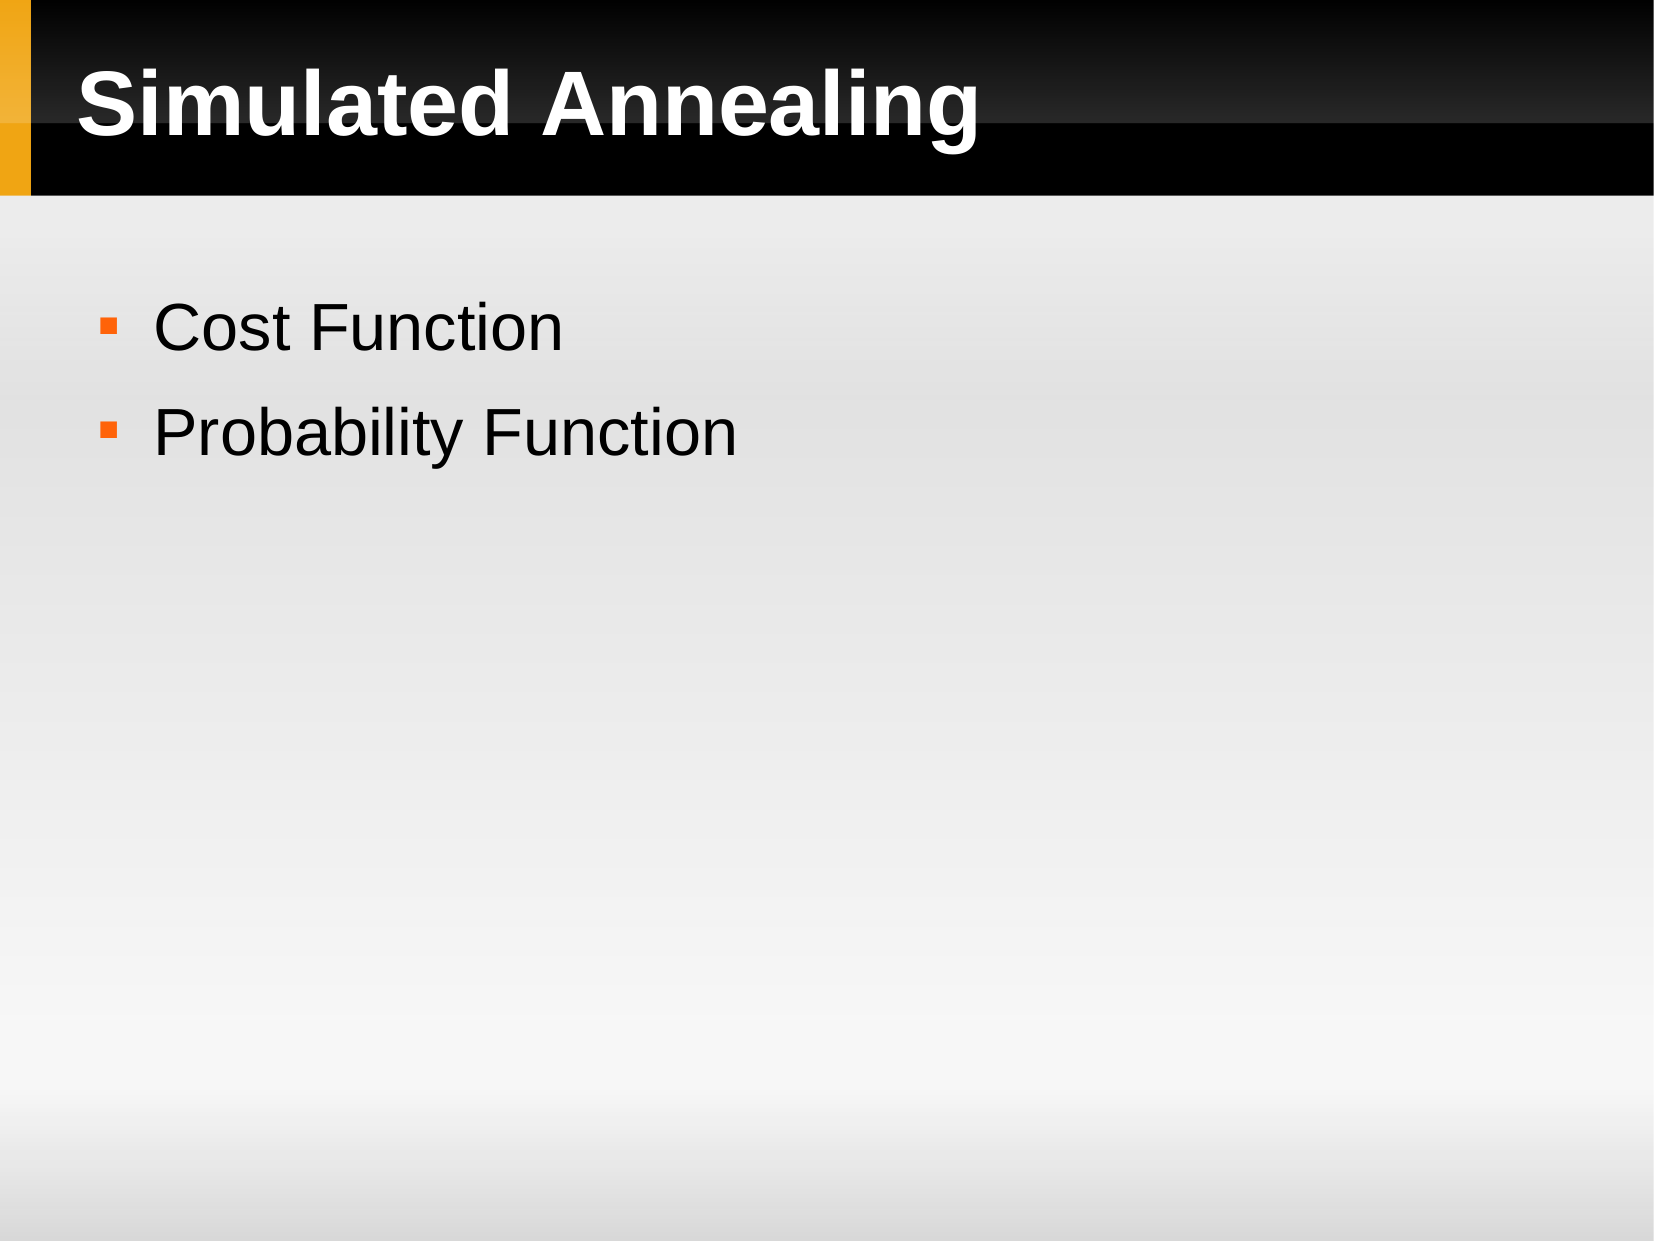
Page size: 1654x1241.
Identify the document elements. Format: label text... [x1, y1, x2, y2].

picture [0, 0, 1654, 1241]
title Simulated Annealing [76, 0, 1565, 208]
list Cost Function Probability Function [82, 290, 1571, 1109]
